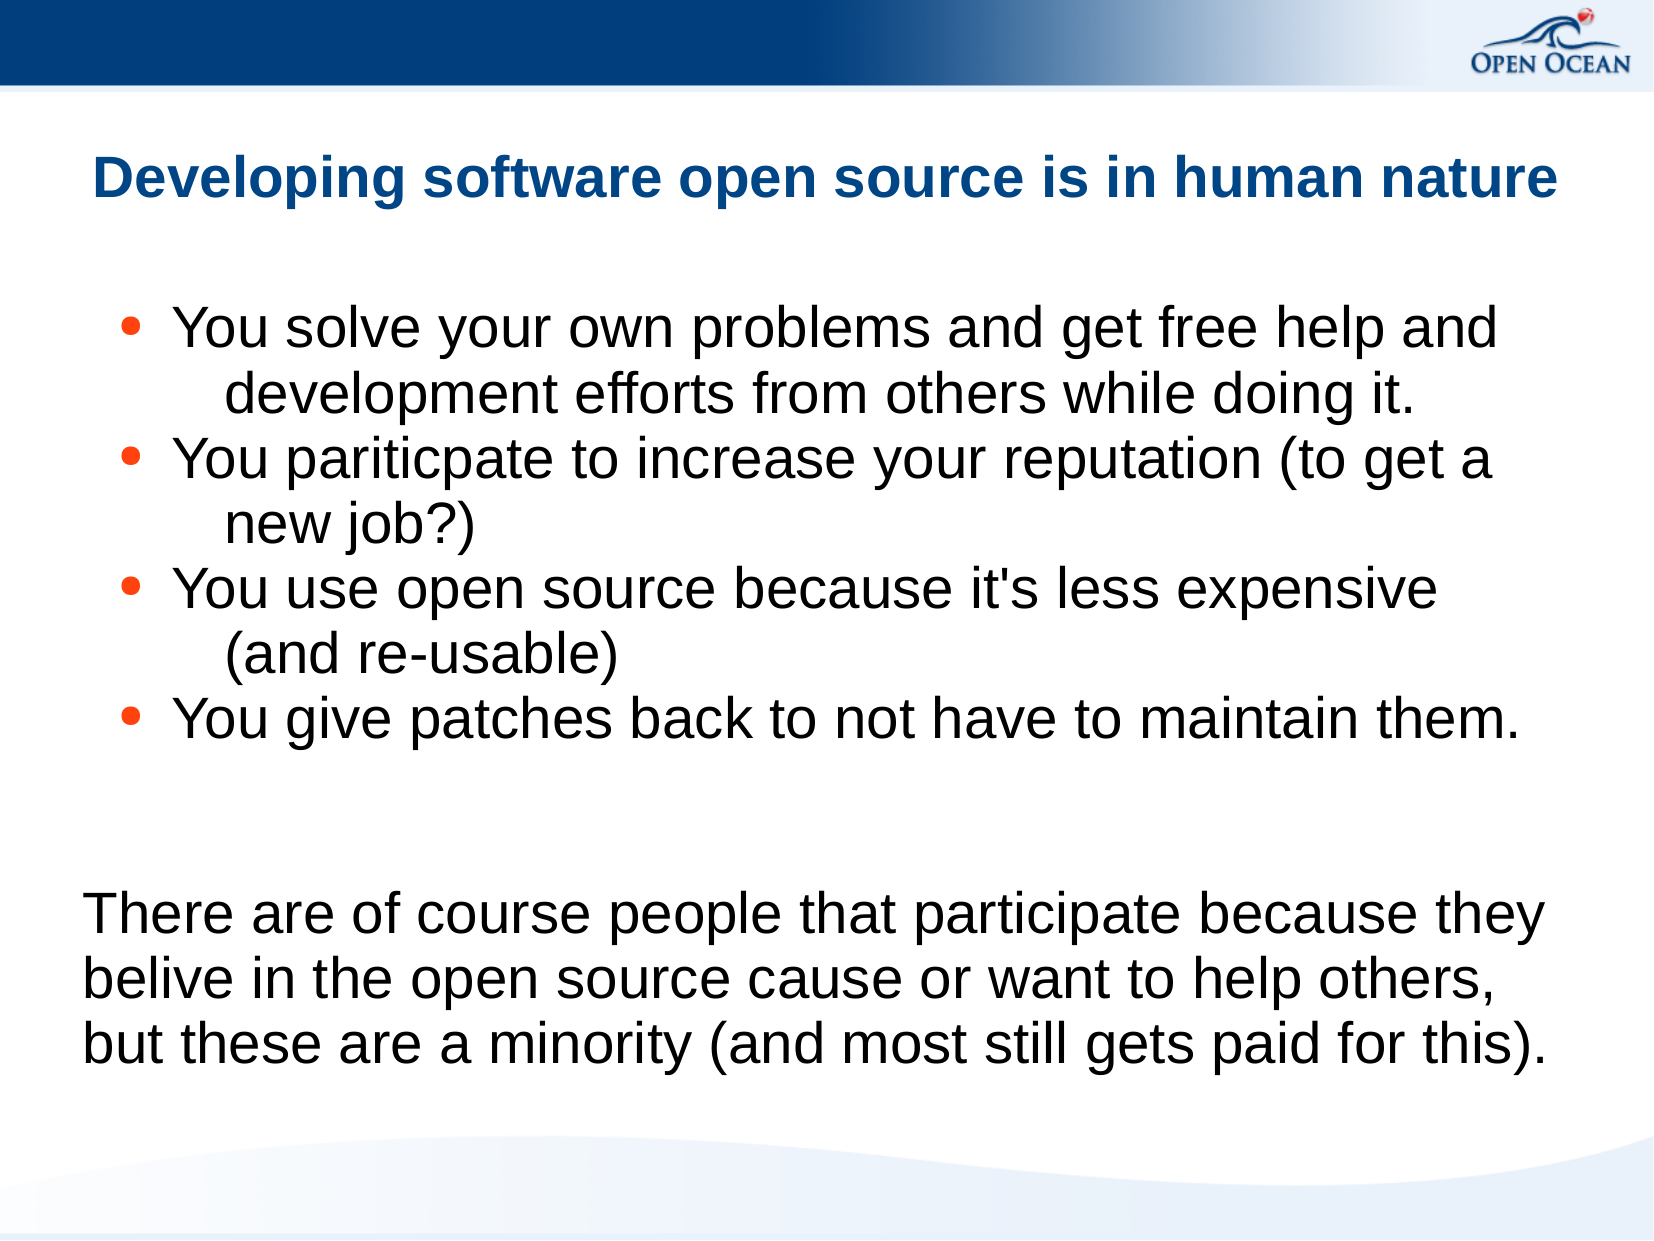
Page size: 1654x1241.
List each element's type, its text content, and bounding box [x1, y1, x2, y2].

list You solve your own problems and get free help and development efforts from others while doing it. You pariticpate to increase your reputation (to get a new job?) You use open source because it's less expensive (and re-usable) You give patches back to not have to maintain them. There are of course people that participate because they belive in the open source cause or want to help others, but these are a minority (and most still gets paid for this). [82, 295, 1571, 1094]
title Developing software open source is in human nature [82, 95, 1571, 259]
picture [0, 0, 1654, 1240]
